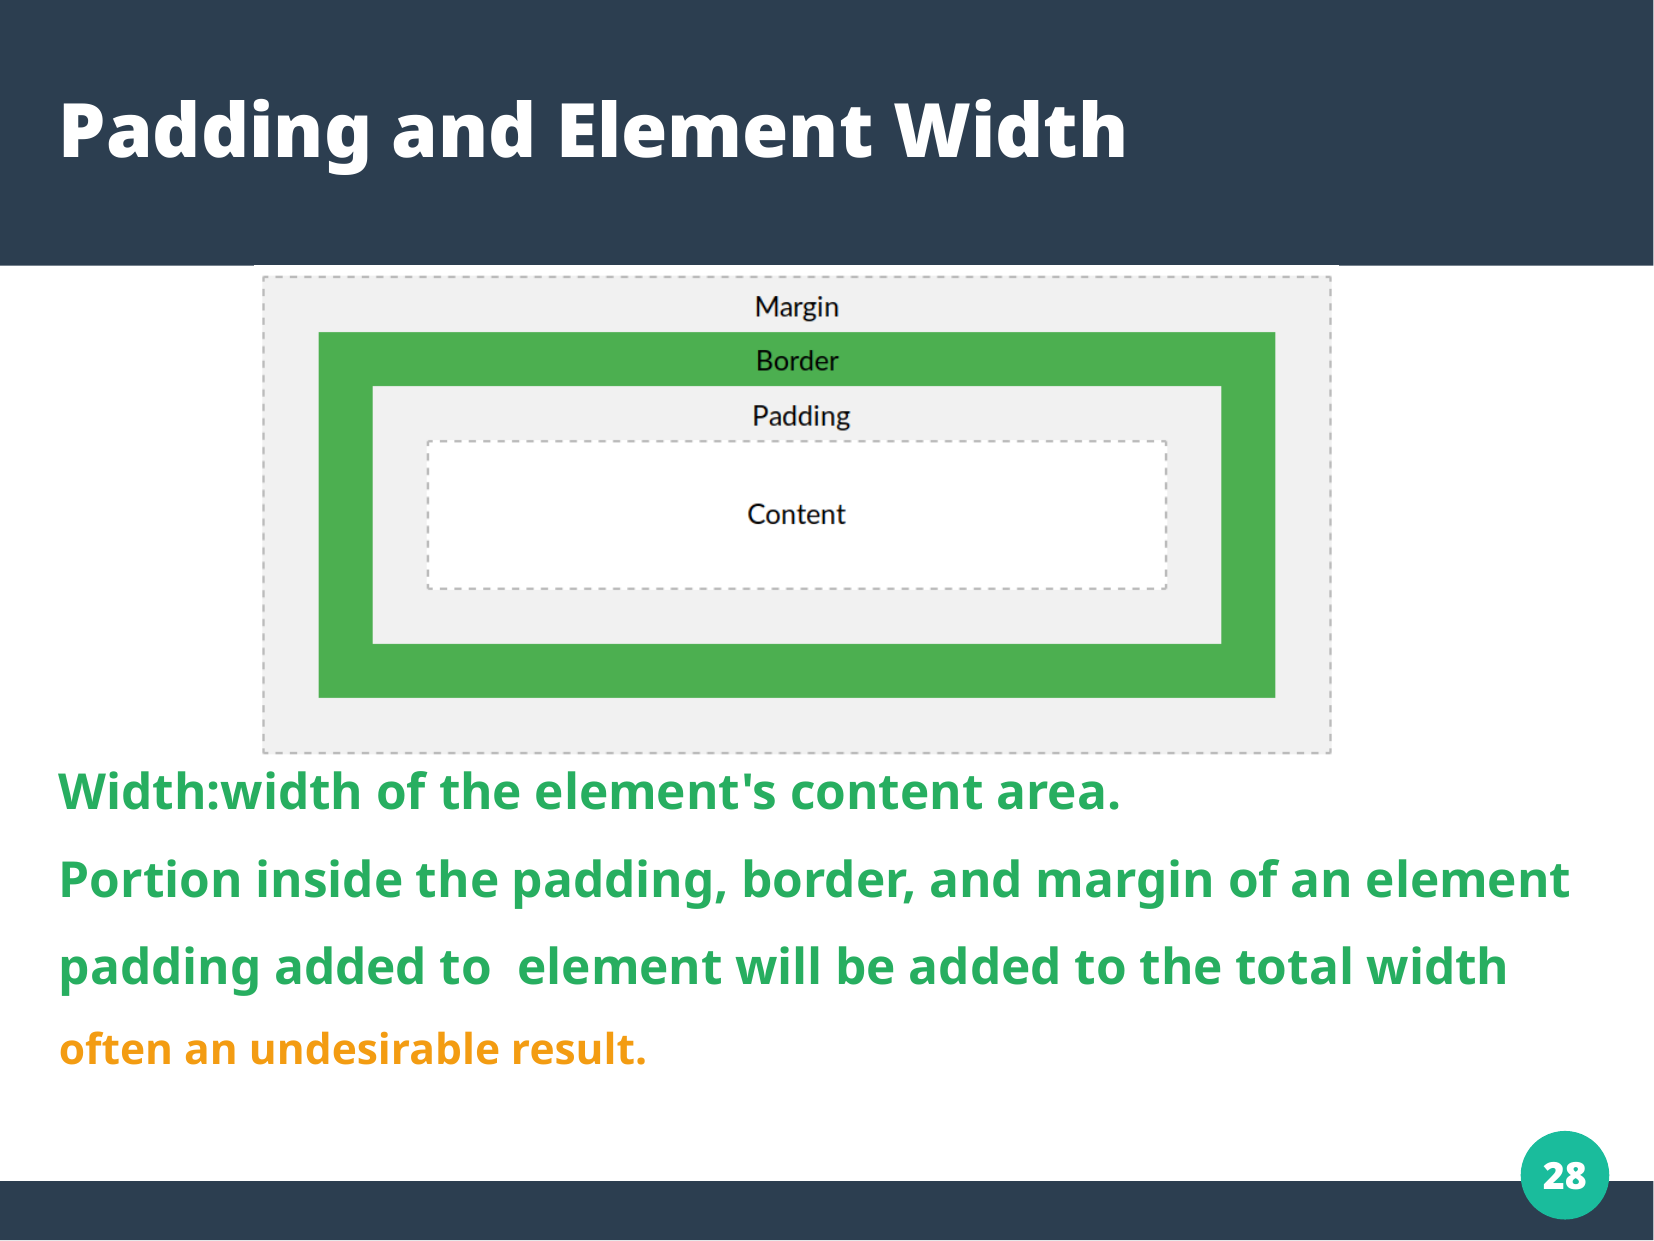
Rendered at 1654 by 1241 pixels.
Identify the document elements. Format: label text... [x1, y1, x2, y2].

picture [254, 265, 1339, 756]
title Padding and Element Width [59, 49, 1595, 207]
list Width:width of the element's content area. Portion inside the padding, border, and margin of an element padding added to element will be added to the total width often an undesirable result. [59, 756, 1595, 1151]
